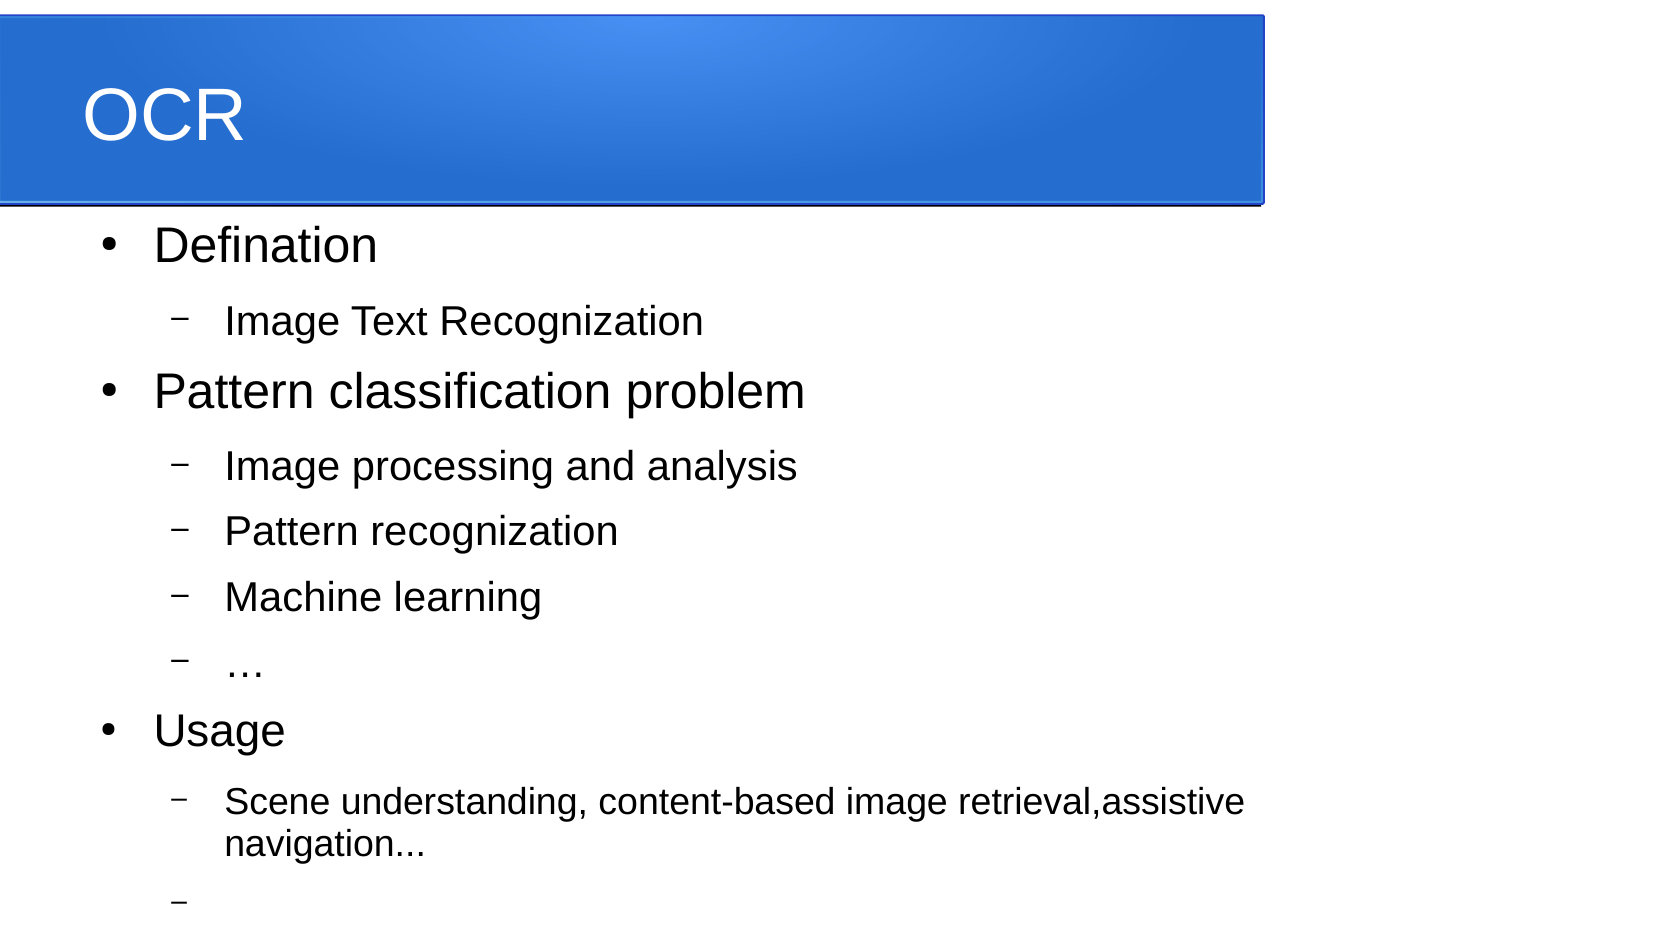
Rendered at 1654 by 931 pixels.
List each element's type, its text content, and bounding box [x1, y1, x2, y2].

title OCR [82, 37, 1250, 193]
list Defination Image Text Recognization Pattern classification problem Image processing and analysis Pattern recognization Machine learning … Usage Scene understanding, content-based image retrieval,assistive navigation... [82, 217, 1336, 871]
